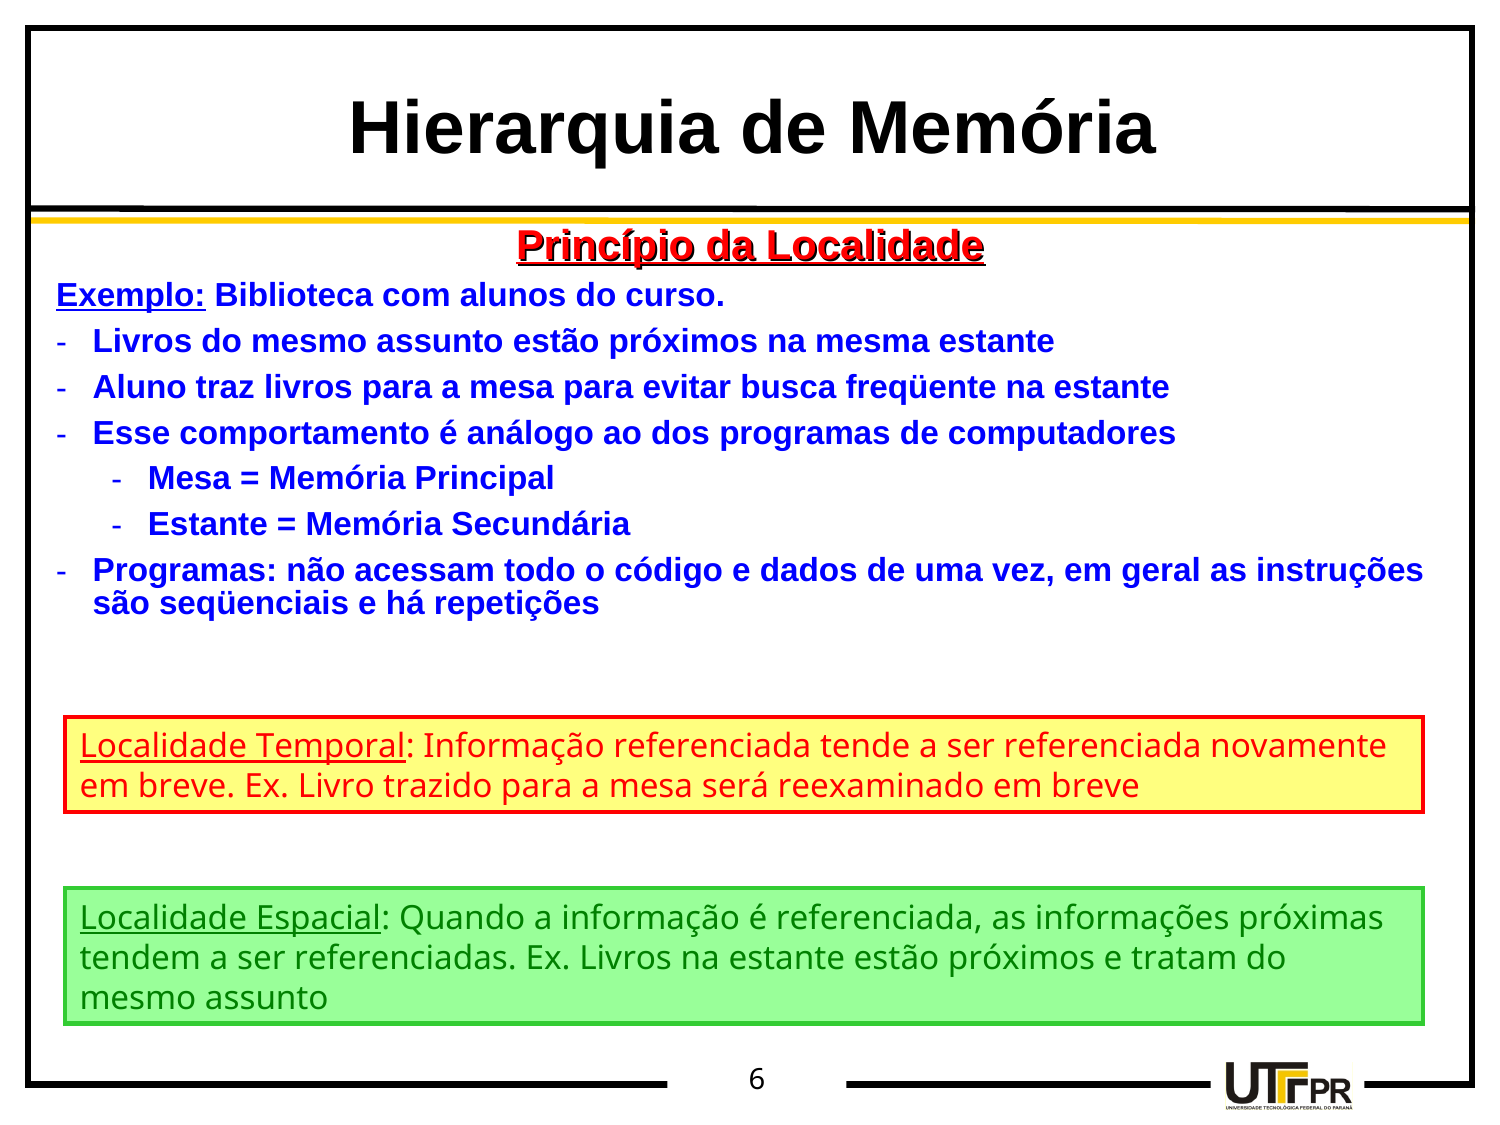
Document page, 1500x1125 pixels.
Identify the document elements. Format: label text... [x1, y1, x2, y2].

title Hierarquia de Memória [29, 85, 1477, 180]
text_box Localidade Temporal: Informação referenciada tende a ser referenciada novamente em breve. Ex. Livro trazido para a mesa será reexaminado em breve [64, 716, 1424, 813]
picture [1225, 1062, 1353, 1110]
list Princípio da Localidade Exemplo: Biblioteca com alunos do curso. Livros do mesmo assunto estão próximos na mesma estante Aluno traz livros para a mesa para evitar busca freqüente na estante Esse comportamento é análogo ao dos programas de computadores Mesa = Memória Principal Estante = Memória Secundária Programas: não acessam todo o código e dados de uma vez, em geral as instruções são seqüenciais e há repetições [41, 218, 1459, 988]
text_box Localidade Espacial: Quando a informação é referenciada, as informações próximas tendem a ser referenciadas. Ex. Livros na estante estão próximos e tratam do mesmo assunto [64, 888, 1424, 1024]
